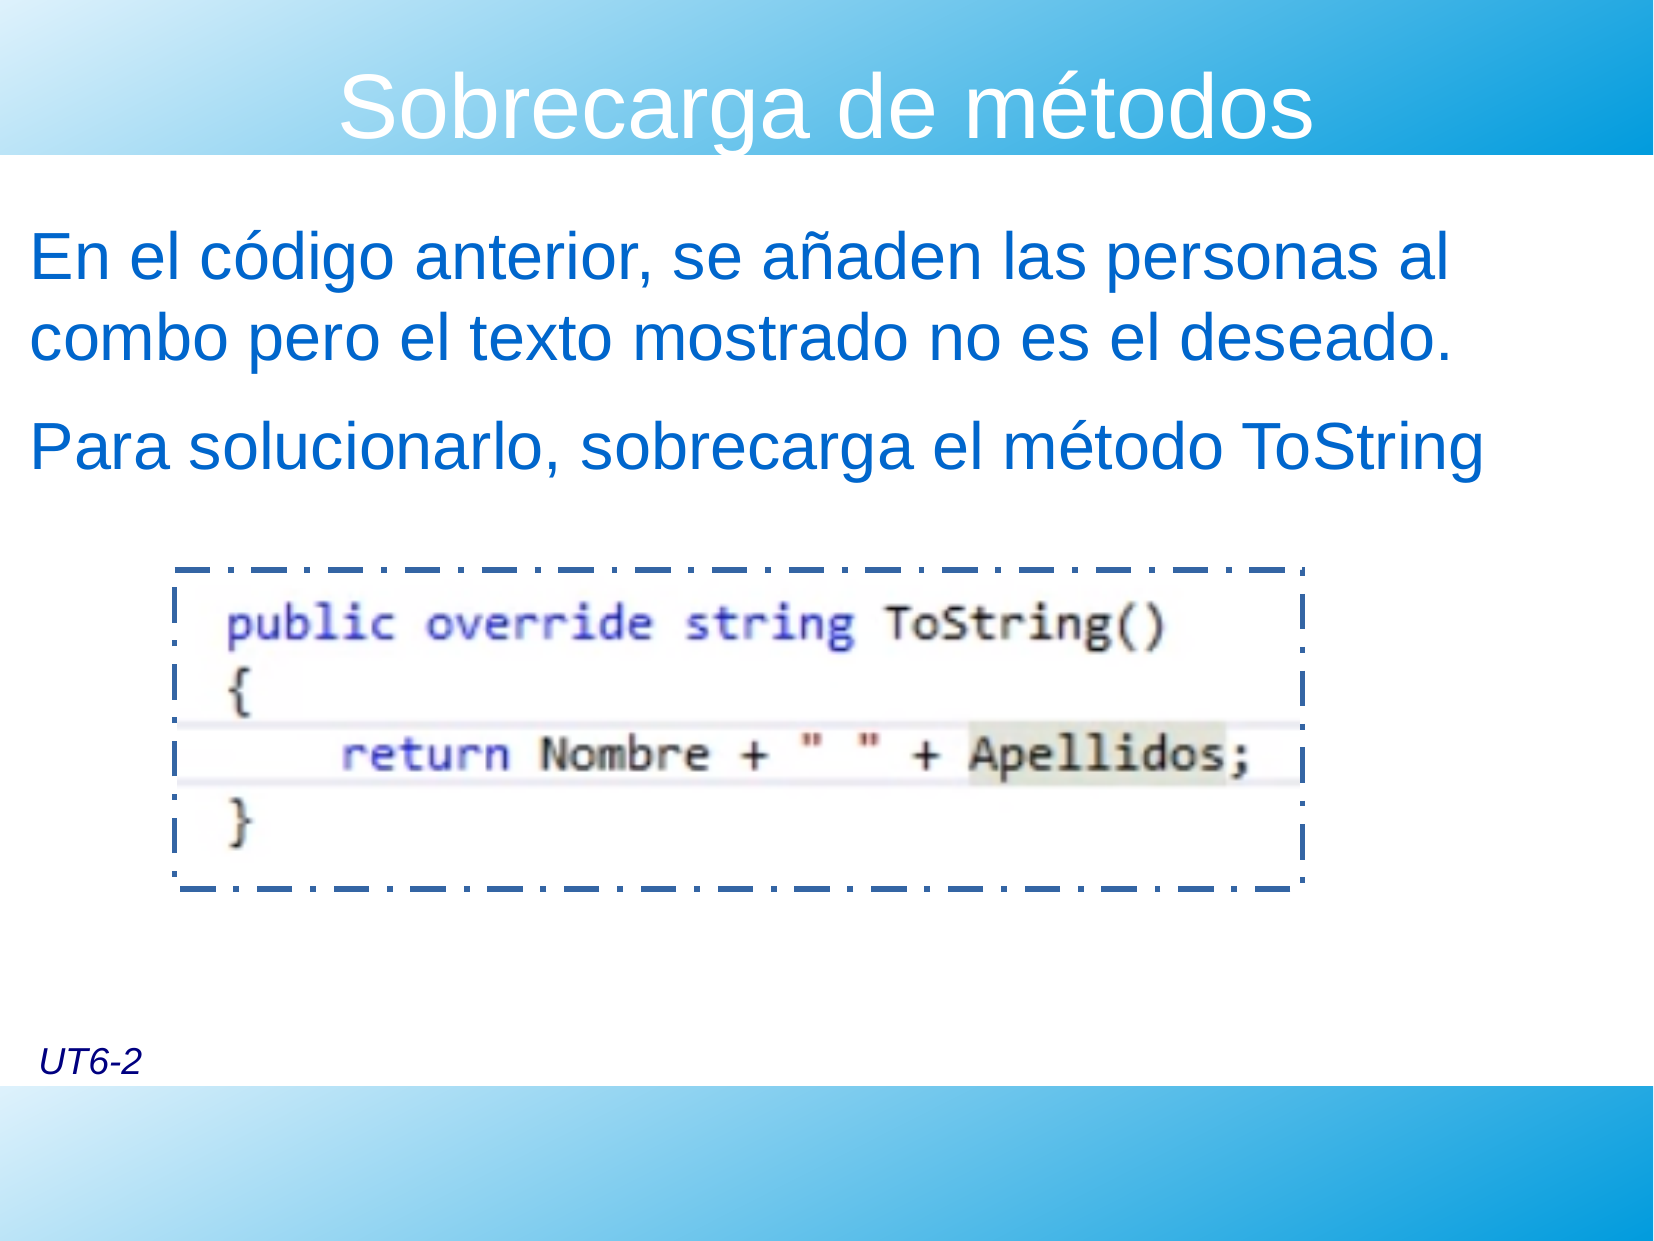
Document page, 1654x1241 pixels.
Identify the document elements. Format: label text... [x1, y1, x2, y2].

text_box UT6-2 [23, 1033, 308, 1091]
list En el código anterior, se añaden las personas al combo pero el texto mostrado no es el deseado. Para solucionarlo, sobrecarga el método ToString [29, 213, 1589, 508]
title Sobrecarga de métodos [82, 46, 1571, 158]
picture [177, 573, 1300, 886]
